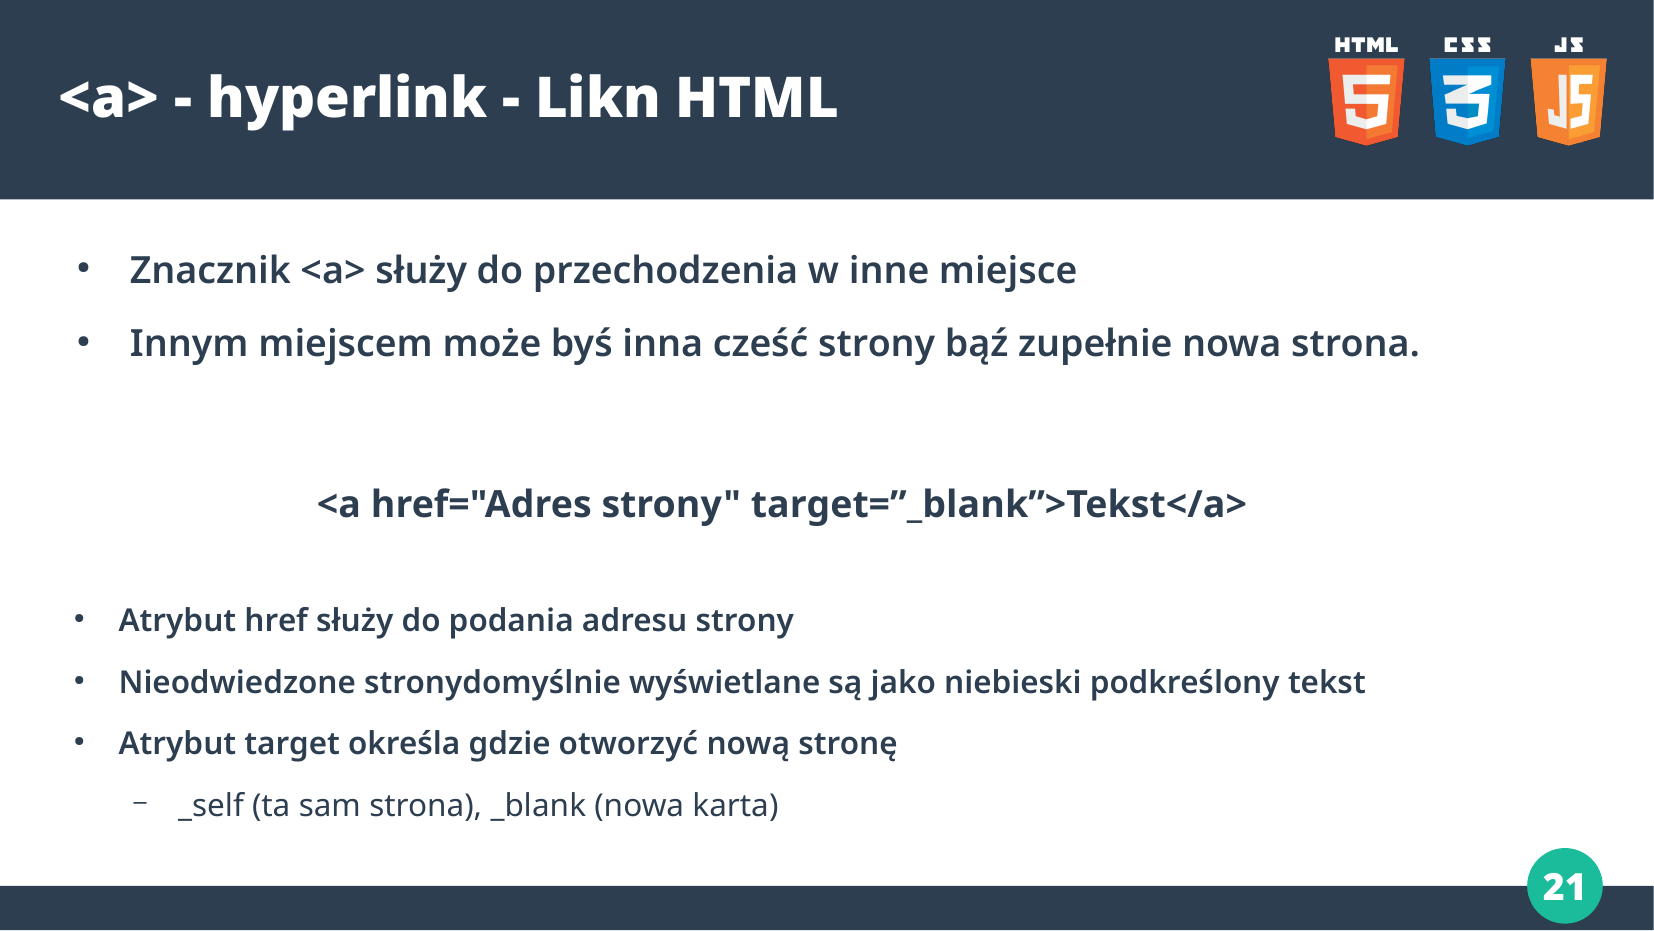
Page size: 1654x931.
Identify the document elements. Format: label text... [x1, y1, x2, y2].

list Atrybut href służy do podania adresu strony Nieodwiedzone stronydomyślnie wyświetlane są jako niebieski podkreślony tekst Atrybut target określa gdzie otworzyć nową stronę _self (ta sam strona), _blank (nowa karta) [59, 597, 1595, 827]
list Znacznik <a> służy do przechodzenia w inne miejsce Innym miejscem może byś inna cześć strony bąź zupełnie nowa strona. [59, 243, 1595, 473]
picture [1328, 37, 1607, 146]
title <a> - hyperlink - Likn HTML [59, 37, 1595, 155]
text_box <a href="Adres strony" target=”_blank”>Tekst</a> [147, 409, 1418, 597]
